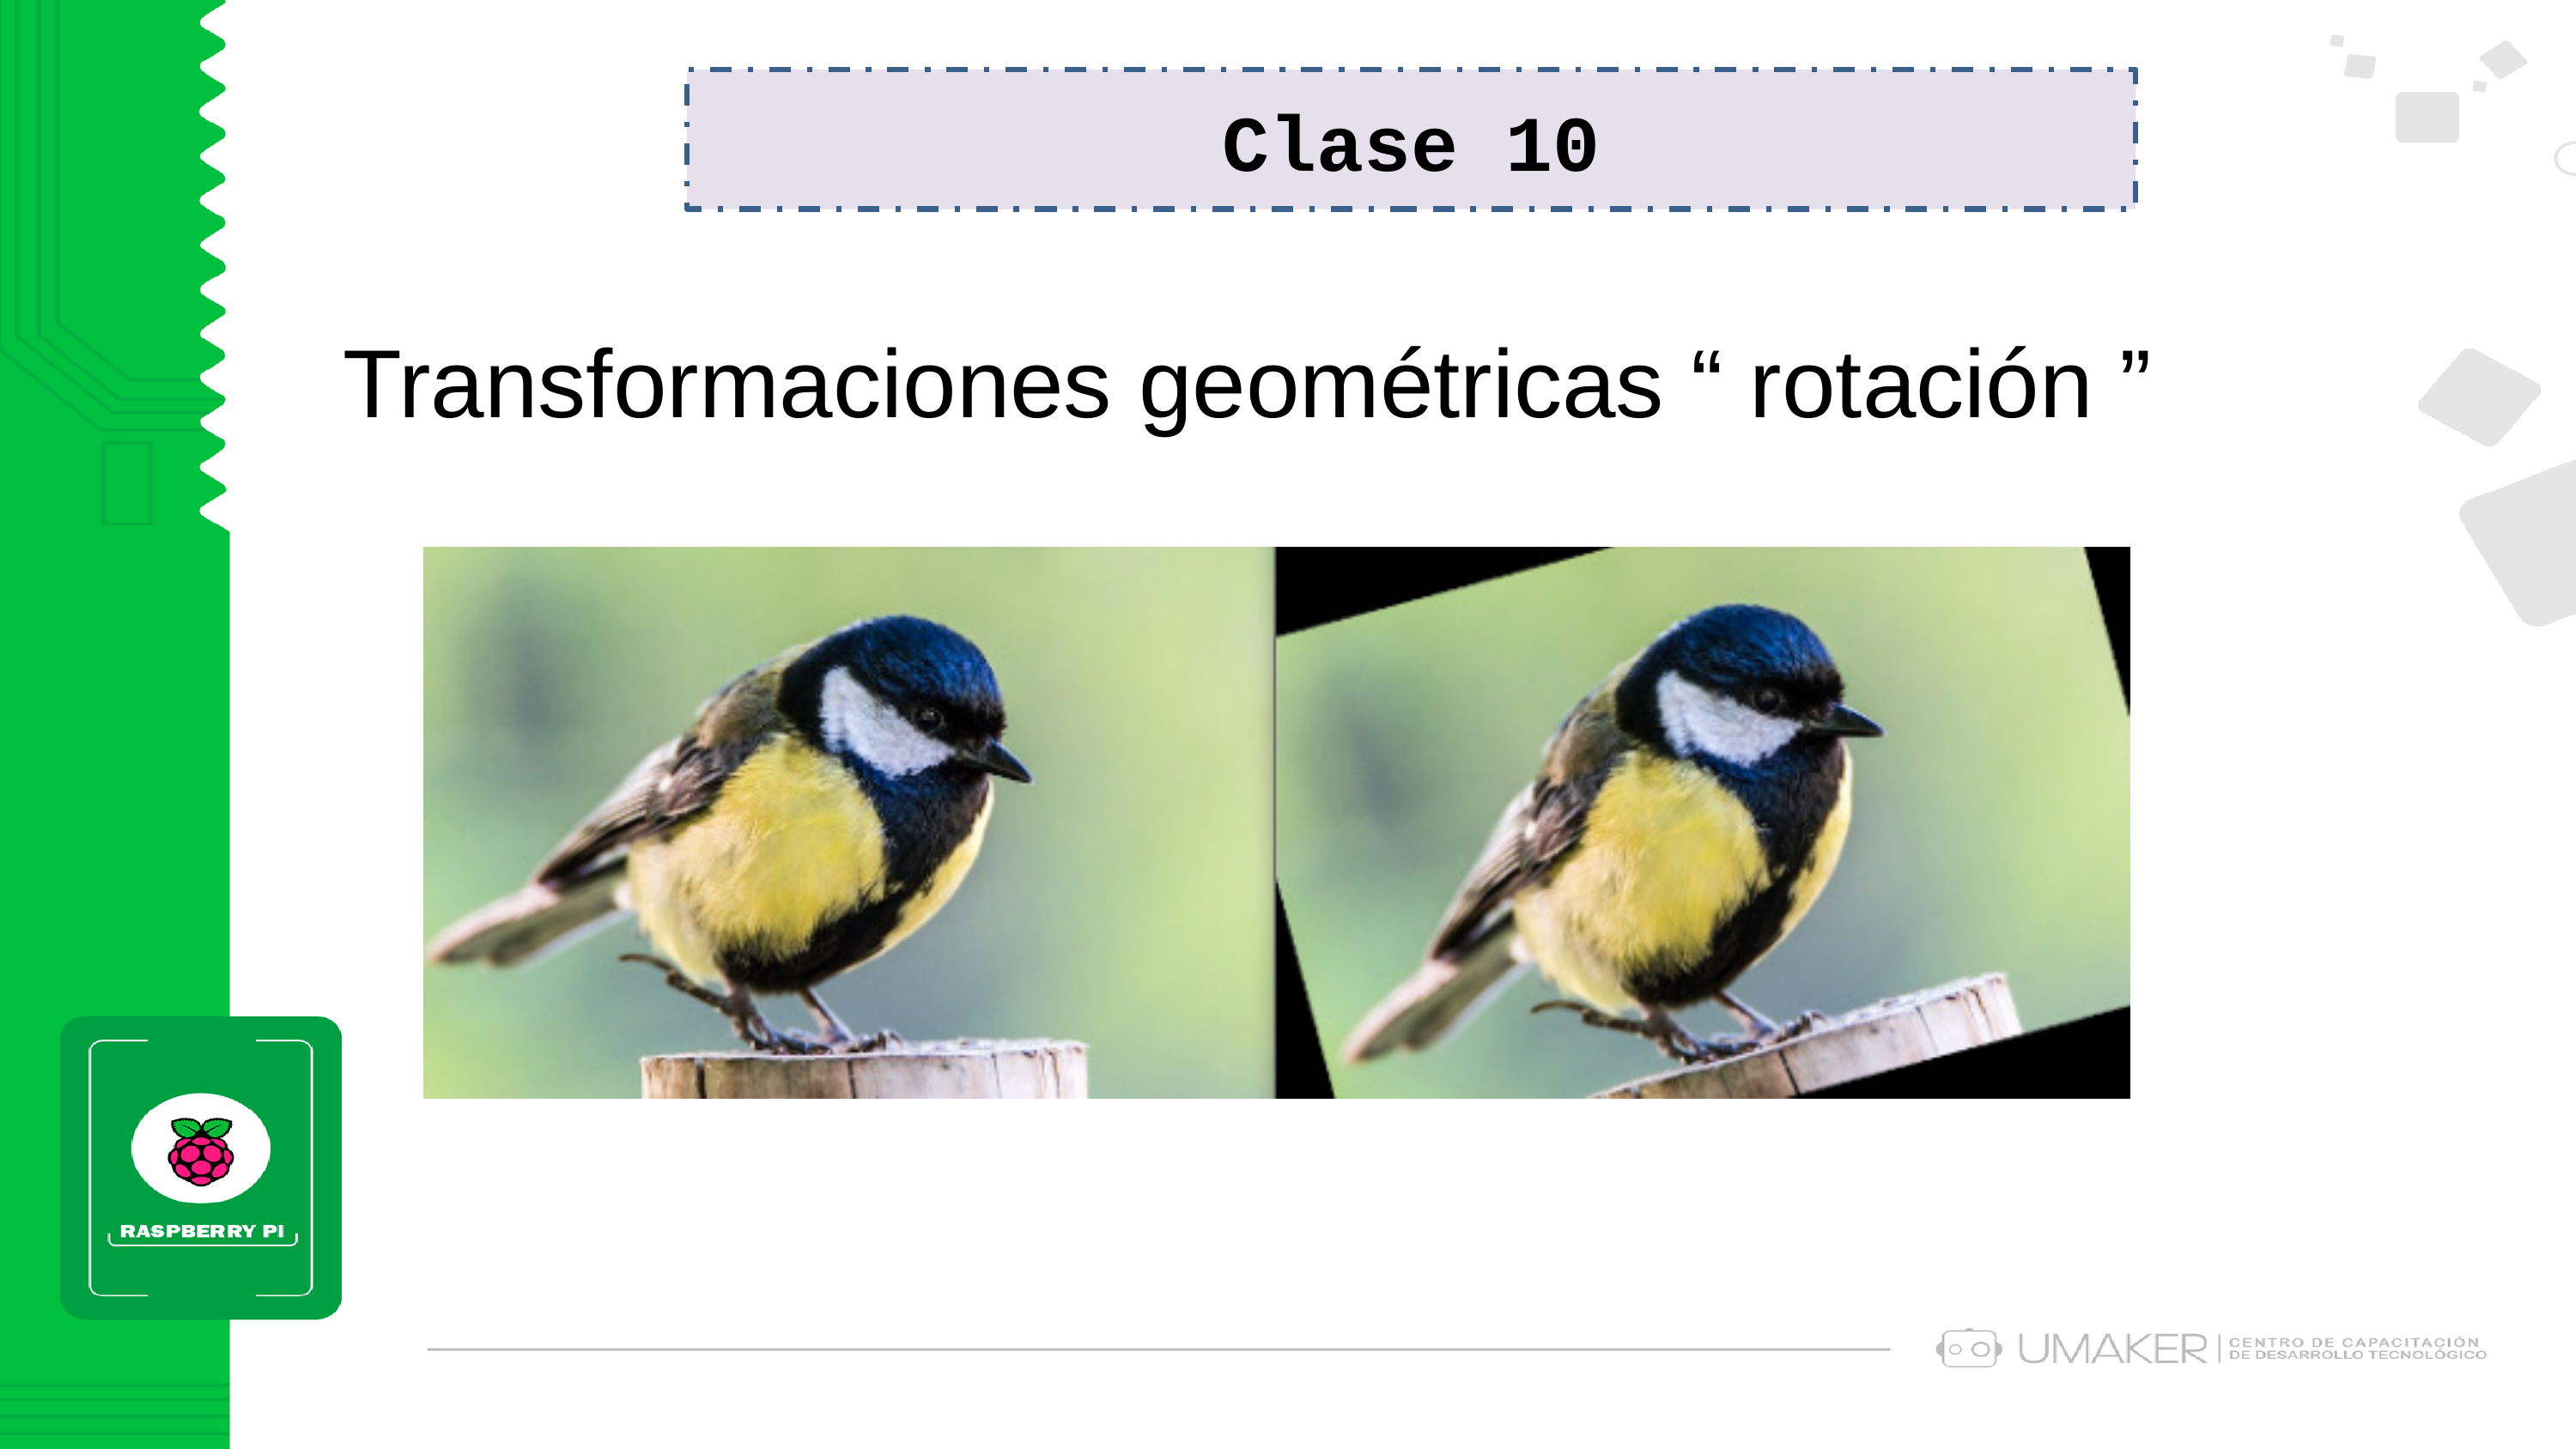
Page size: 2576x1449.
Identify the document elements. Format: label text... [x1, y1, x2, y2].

text_box Clase 10 [687, 70, 2136, 209]
picture [0, 0, 2576, 1449]
text_box Transformaciones geométricas “ rotación ” [331, 314, 2465, 1207]
